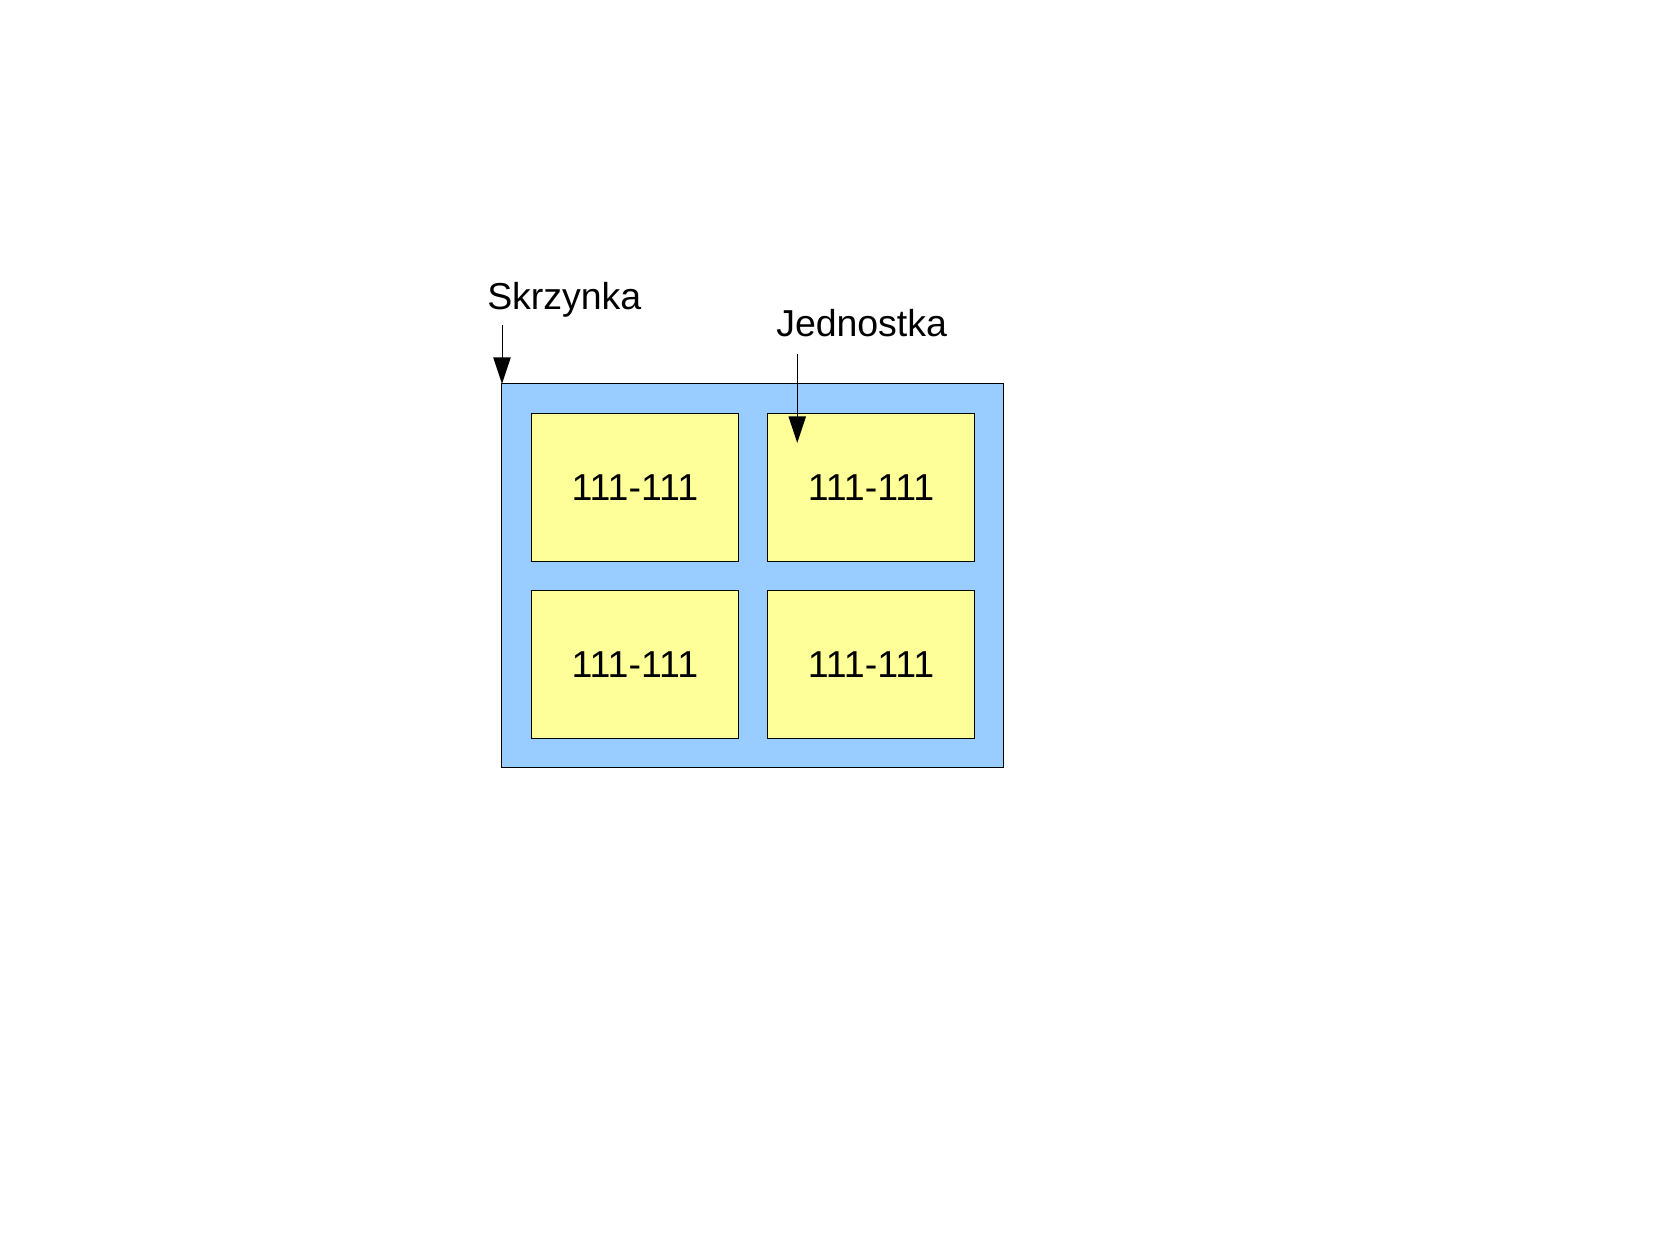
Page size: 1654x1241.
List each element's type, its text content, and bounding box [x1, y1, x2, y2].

text_box Skrzynka [472, 267, 656, 325]
text_box 111-111 [767, 413, 975, 562]
text_box 111-111 [531, 413, 739, 562]
text_box 111-111 [531, 590, 739, 739]
text_box Jednostka [761, 295, 962, 353]
text_box 111-111 [767, 590, 975, 739]
text_box [501, 383, 1004, 768]
